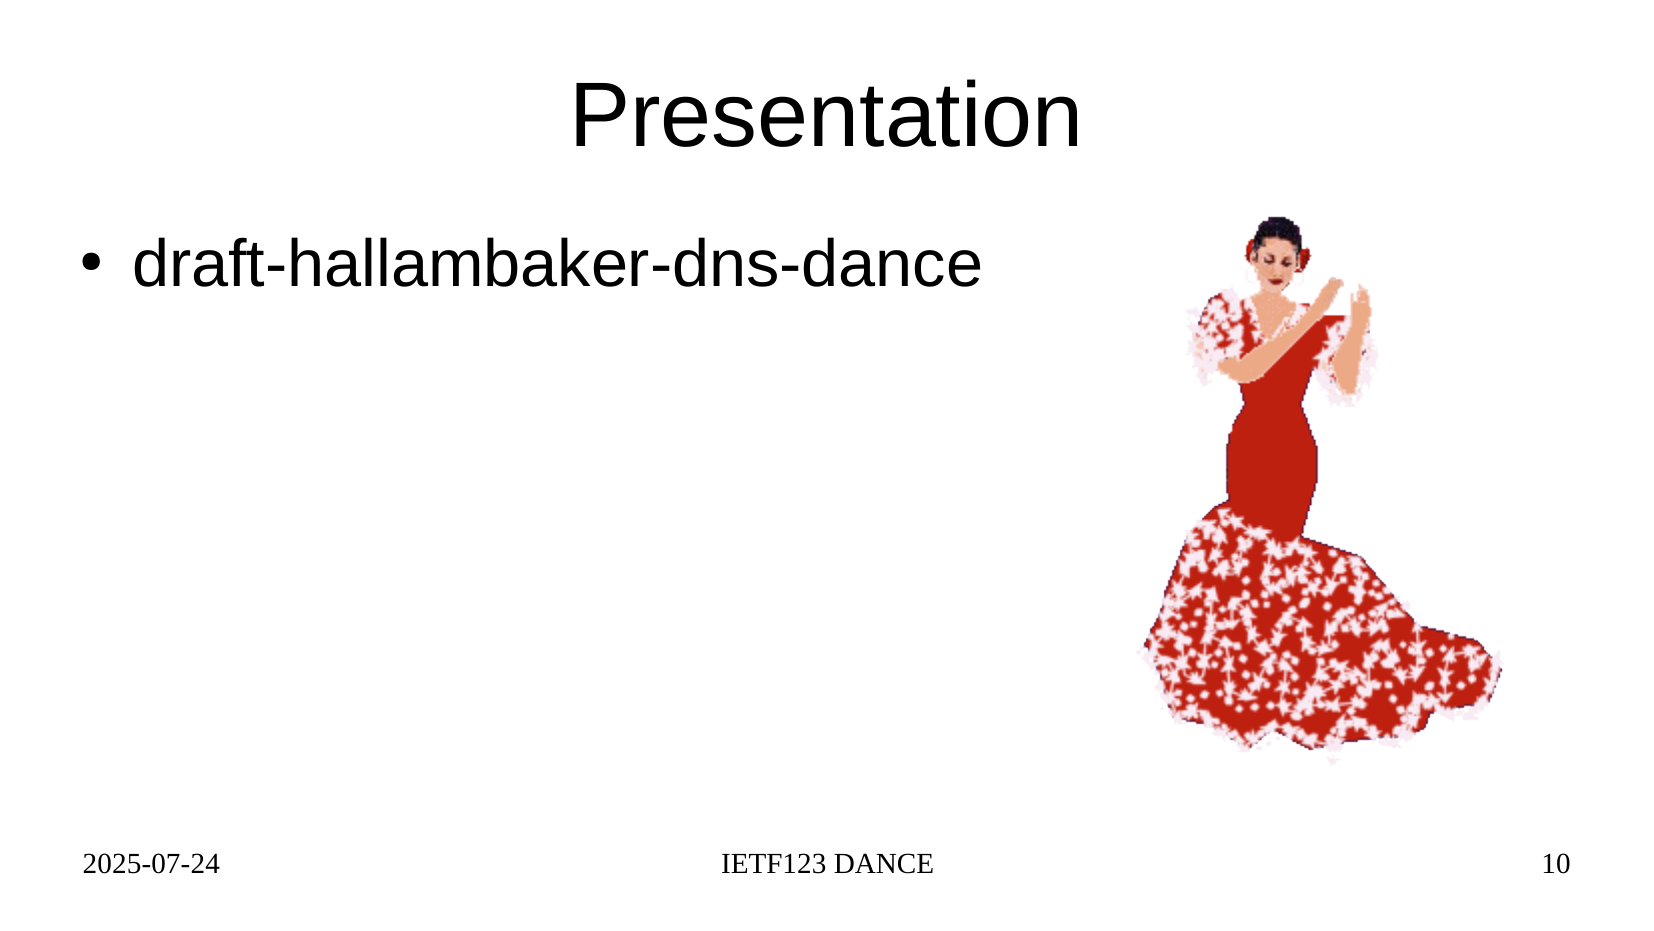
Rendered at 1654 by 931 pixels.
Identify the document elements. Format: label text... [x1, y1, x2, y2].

picture [1010, 149, 1571, 827]
list draft-hallambaker-dns-dance [61, 226, 1595, 896]
title Presentation [82, 37, 1571, 193]
